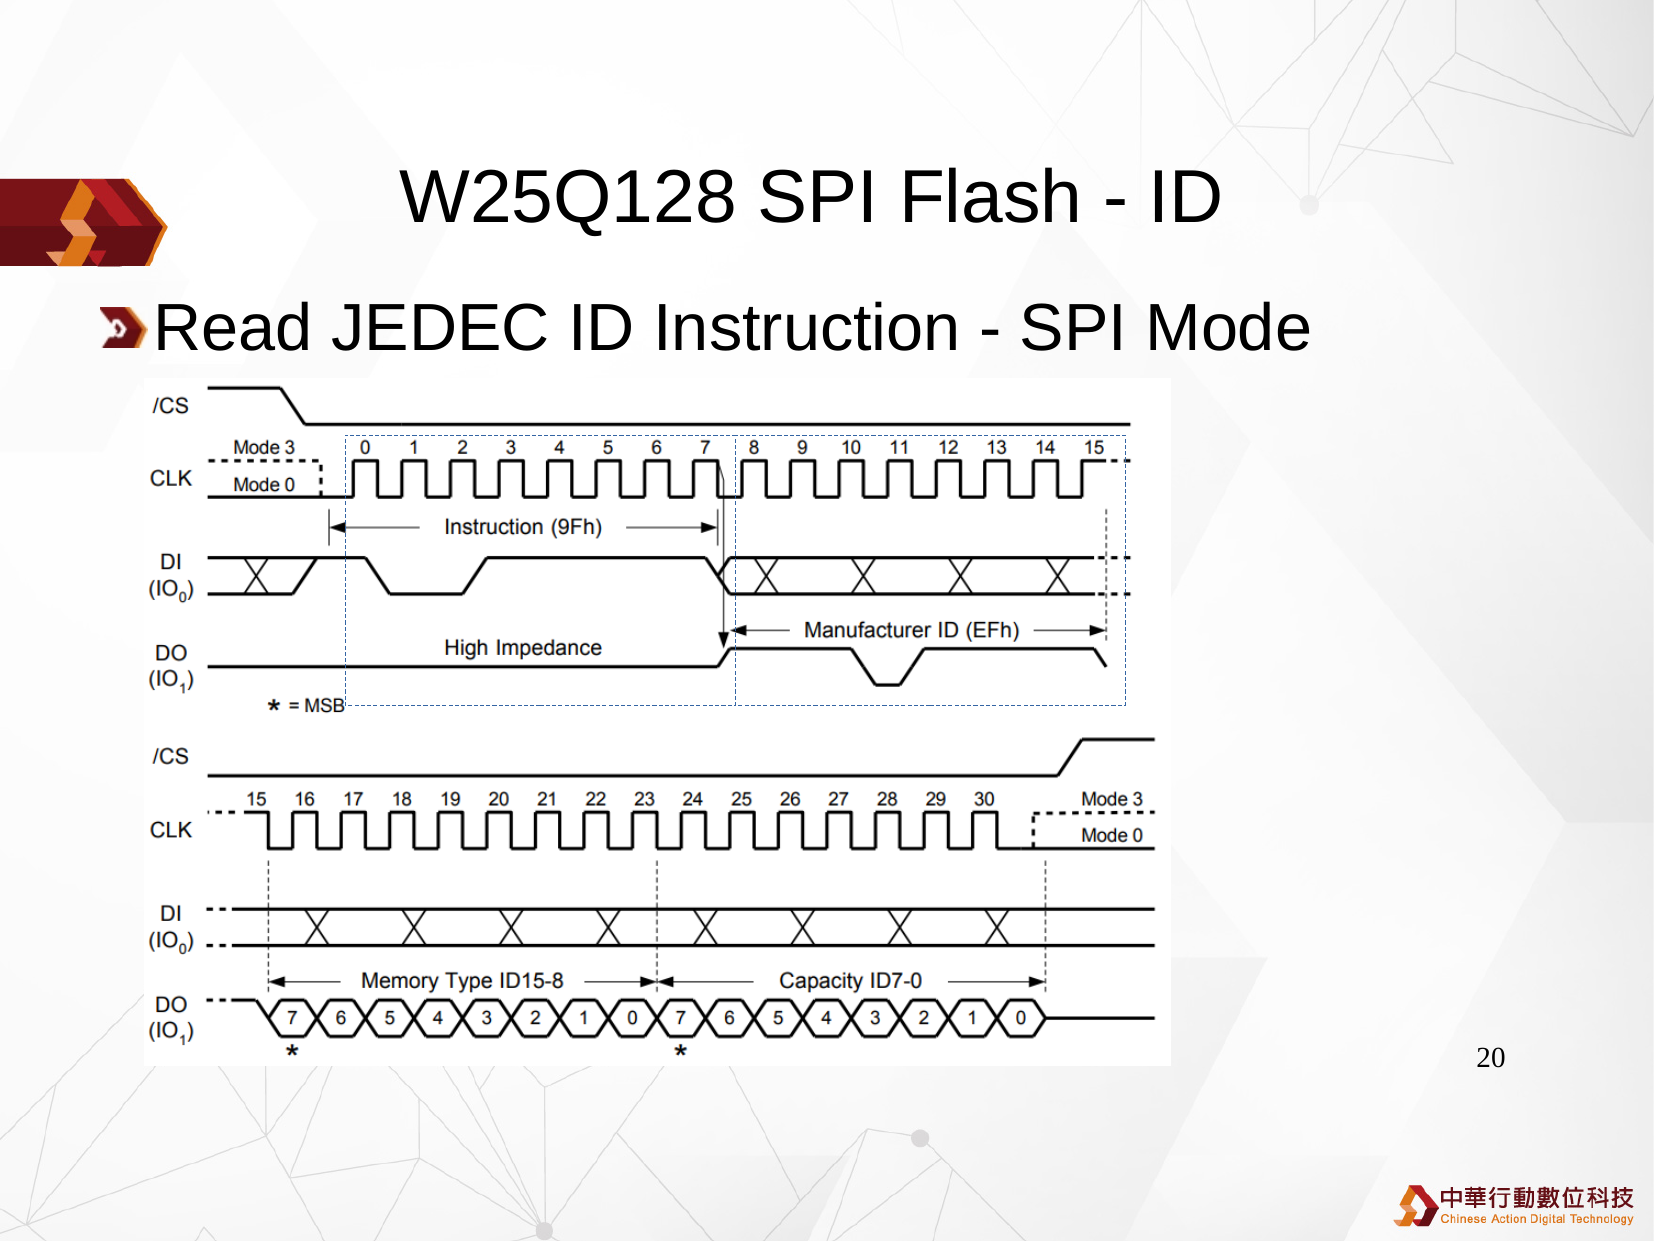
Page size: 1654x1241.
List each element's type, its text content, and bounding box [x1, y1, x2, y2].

title W25Q128 SPI Flash - ID [118, 112, 1506, 281]
picture [0, 0, 1654, 1241]
list Read JEDEC ID Instruction - SPI Mode [82, 290, 1571, 1010]
